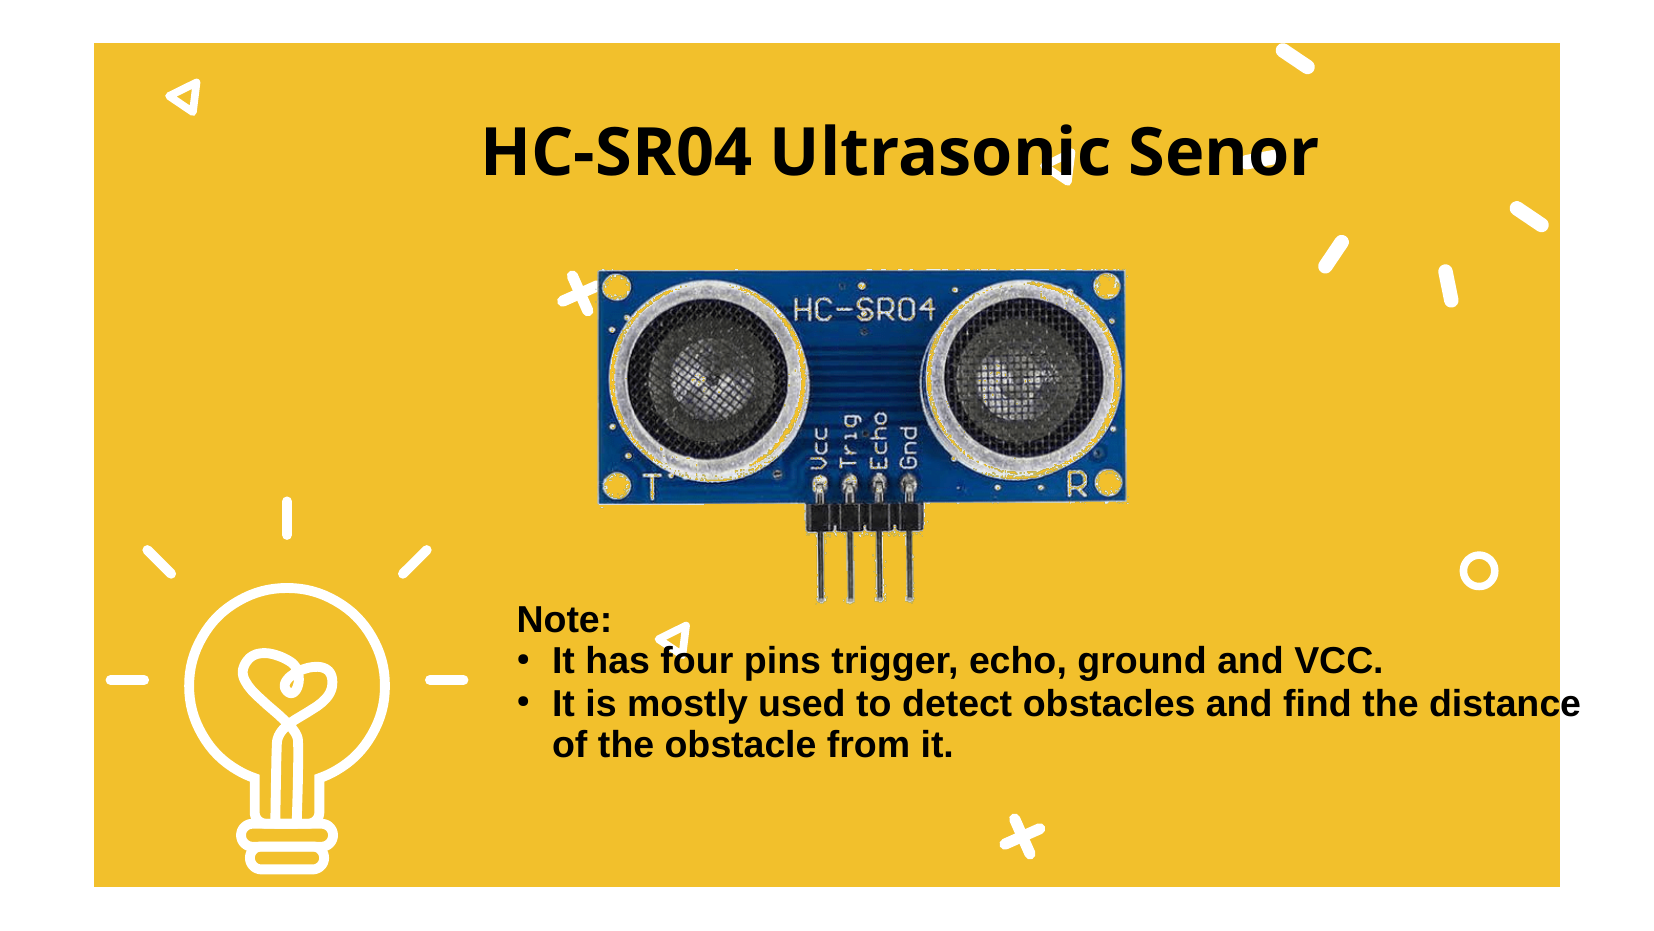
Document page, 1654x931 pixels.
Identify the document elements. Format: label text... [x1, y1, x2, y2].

text_box HC-SR04 Ultrasonic Senor [324, 59, 1477, 241]
picture [570, 118, 1152, 699]
text_box Note: It has four pins trigger, echo, ground and VCC. It is mostly used to detect obstacles and find the distance of the obstacle from it. [501, 590, 1625, 816]
